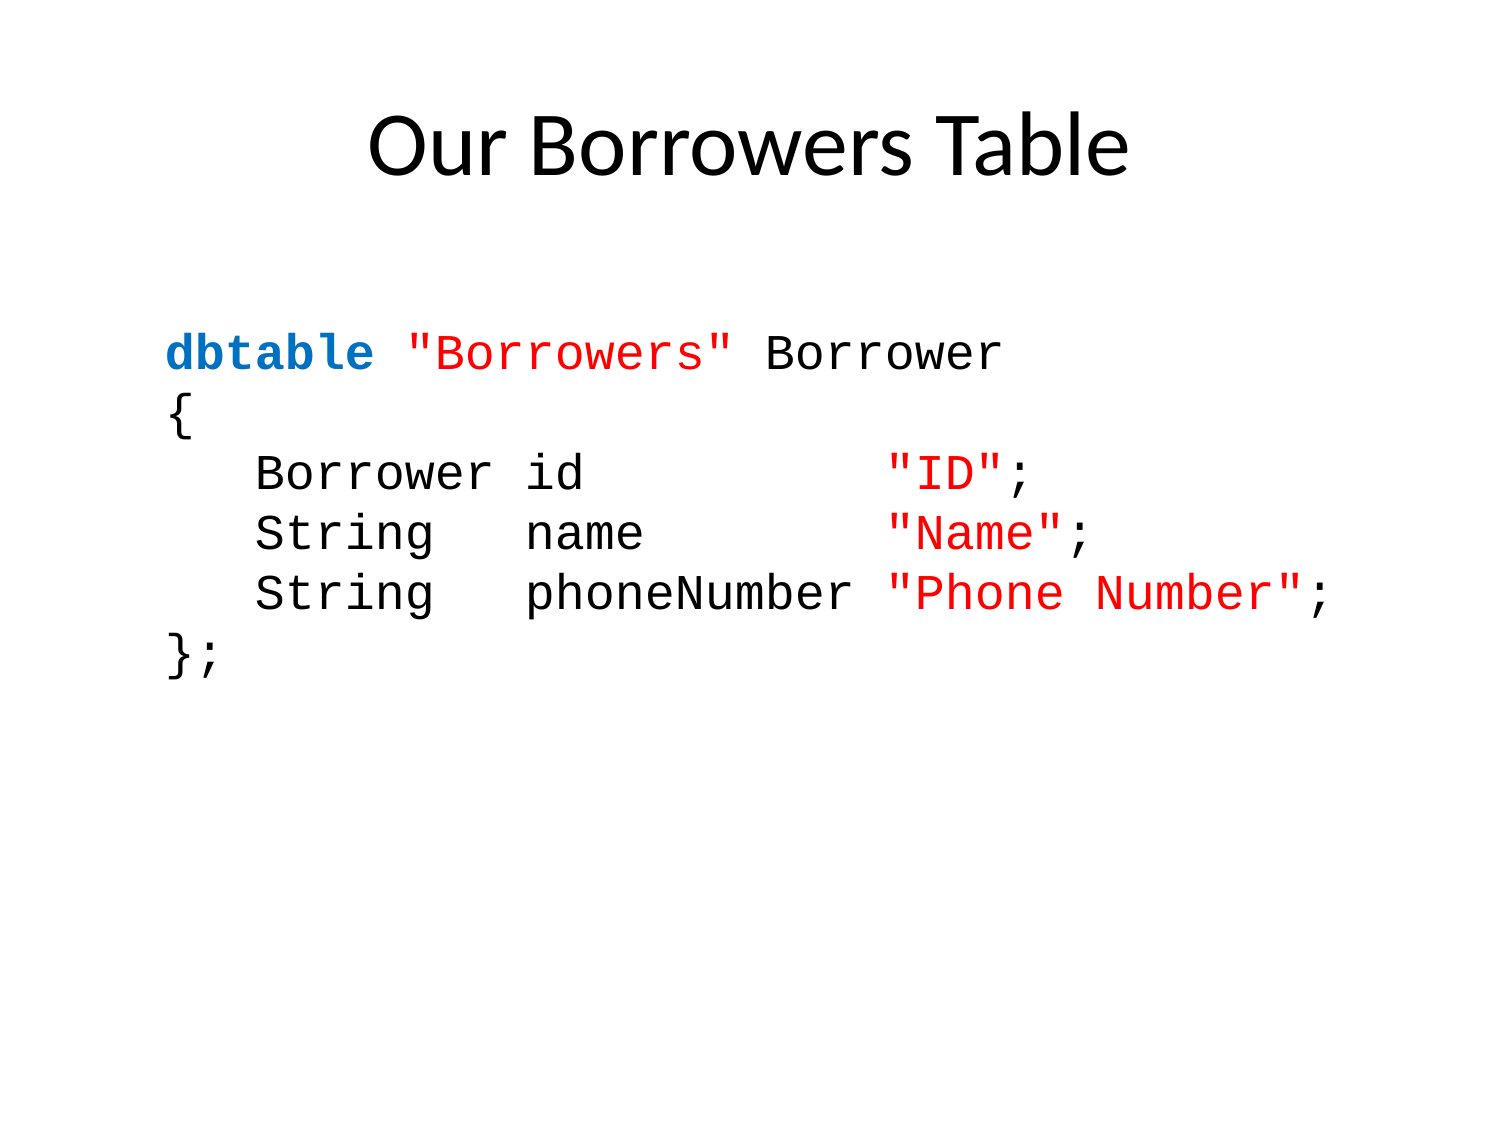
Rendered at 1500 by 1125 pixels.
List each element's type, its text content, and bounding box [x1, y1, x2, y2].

title Our Borrowers Table [75, 45, 1425, 233]
text_box dbtable "Borrowers" Borrower { Borrower id "ID"; String name "Name"; String phoneNumber "Phone Number"; }; [150, 312, 1400, 733]
